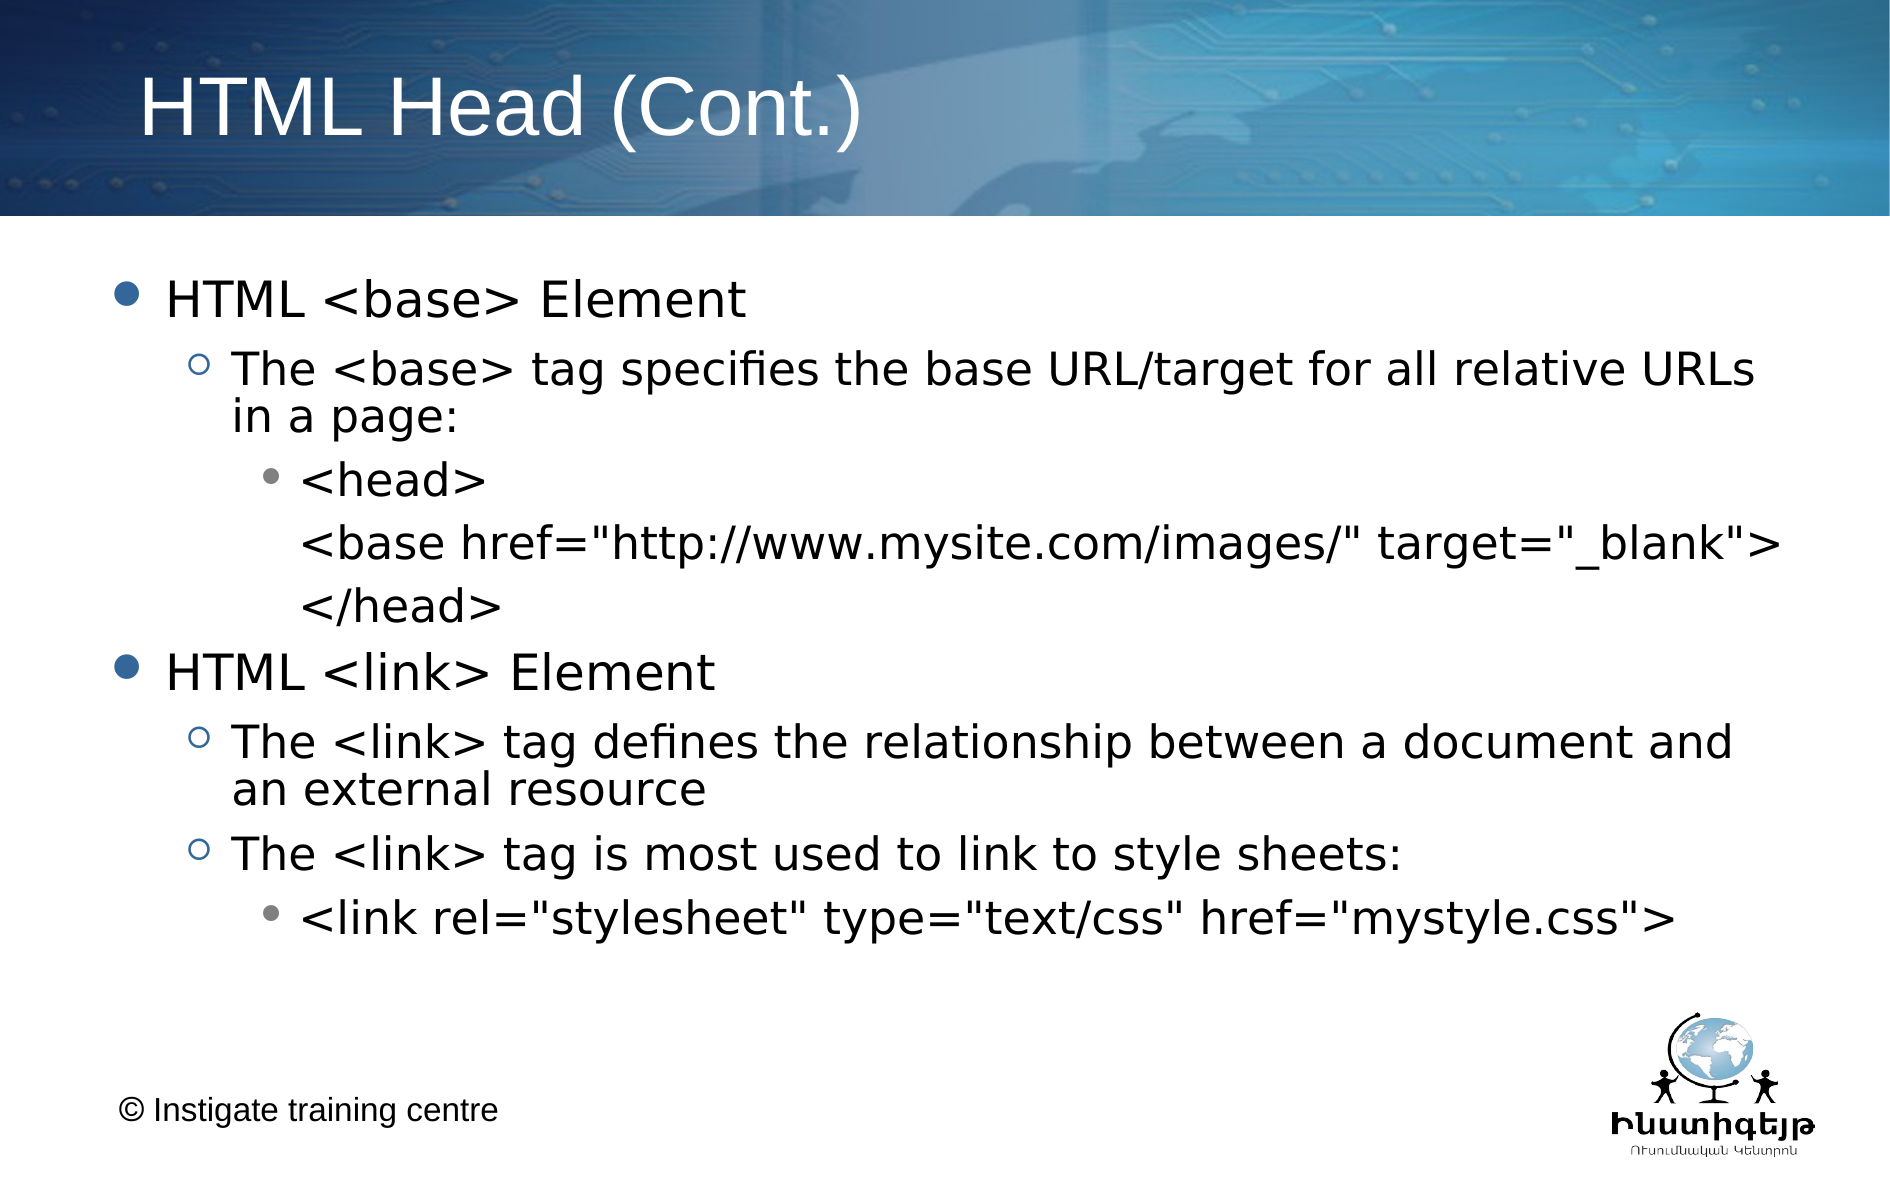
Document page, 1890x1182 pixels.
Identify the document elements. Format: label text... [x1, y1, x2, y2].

list HTML <base> Element The <base> tag specifies the base URL/target for all relative URLs in a page: <head> <base href="http://www.mysite.com/images/" target="_blank"> </head> HTML <link> Element The <link> tag defines the relationship between a document and an external resource The <link> tag is most used to link to style sheets: <link rel="stylesheet" type="text/css" href="mystyle.css"> [110, 276, 1801, 304]
picture [1612, 1012, 1815, 1157]
picture [0, 0, 1890, 216]
text_box HTML Iframes [110, 304, 1801, 346]
